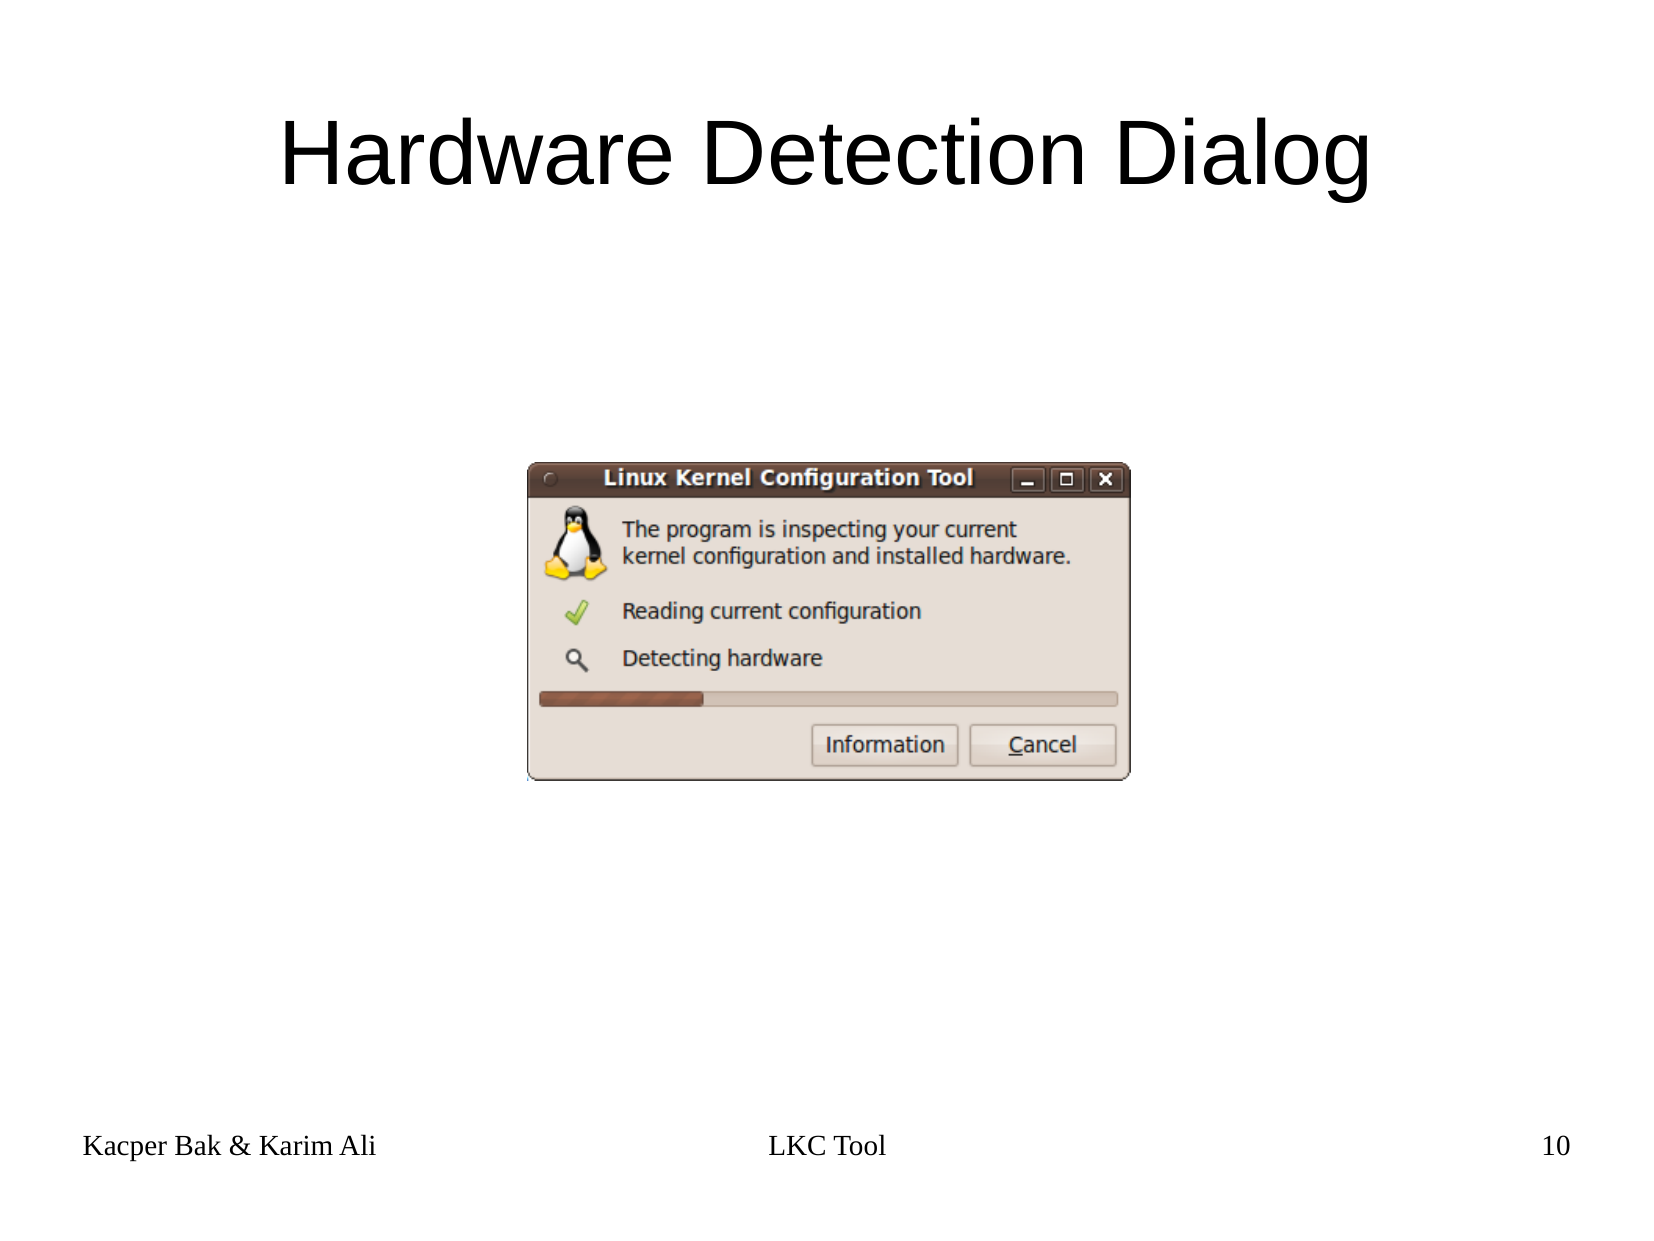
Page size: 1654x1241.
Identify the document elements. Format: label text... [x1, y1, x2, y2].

picture [527, 462, 1131, 781]
title Hardware Detection Dialog [82, 49, 1571, 257]
